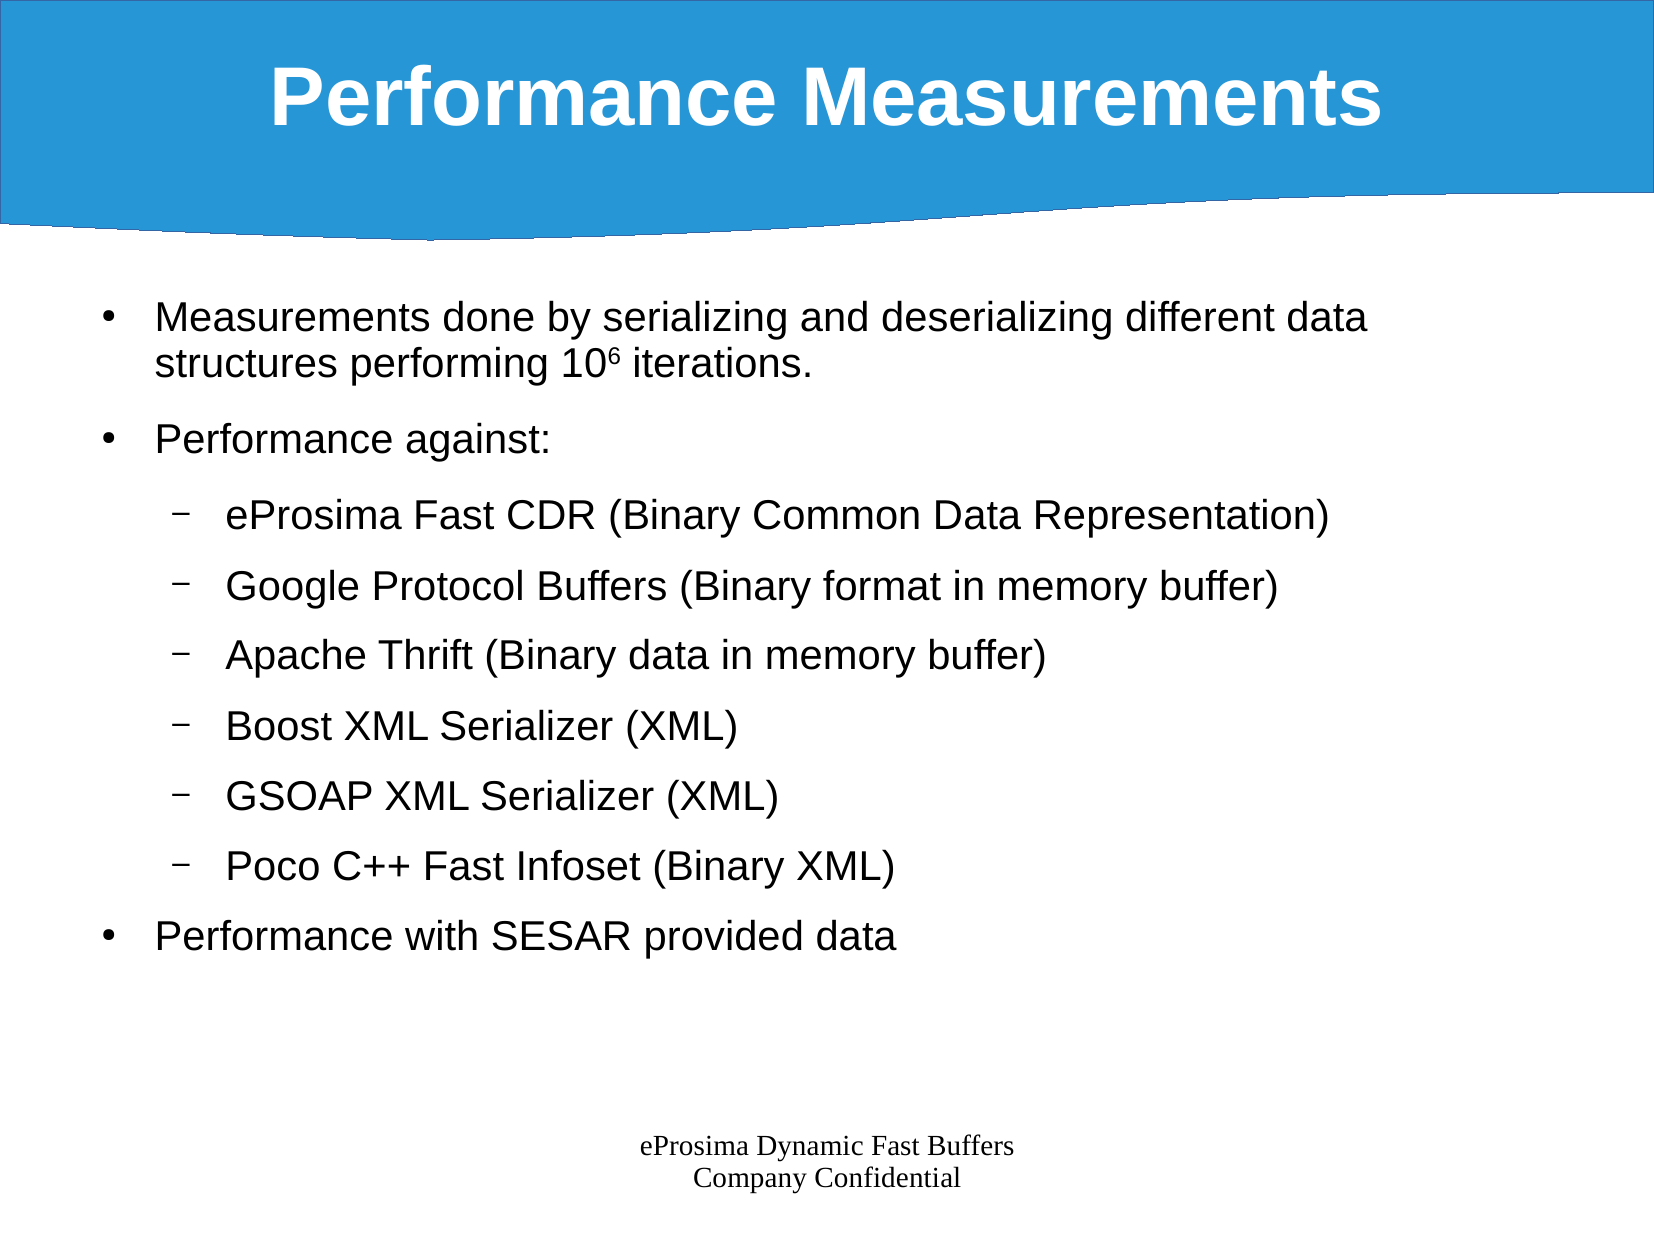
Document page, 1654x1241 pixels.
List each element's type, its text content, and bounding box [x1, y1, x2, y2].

list Measurements done by serializing and deserializing different data structures performing 106 iterations. Performance against: eProsima Fast CDR (Binary Common Data Representation) Google Protocol Buffers (Binary format in memory buffer) Apache Thrift (Binary data in memory buffer) Boost XML Serializer (XML) GSOAP XML Serializer (XML) Poco C++ Fast Infoset (Binary XML) Performance with SESAR provided data [83, 293, 1456, 1144]
text_box Performance Measurements [0, 0, 1654, 241]
